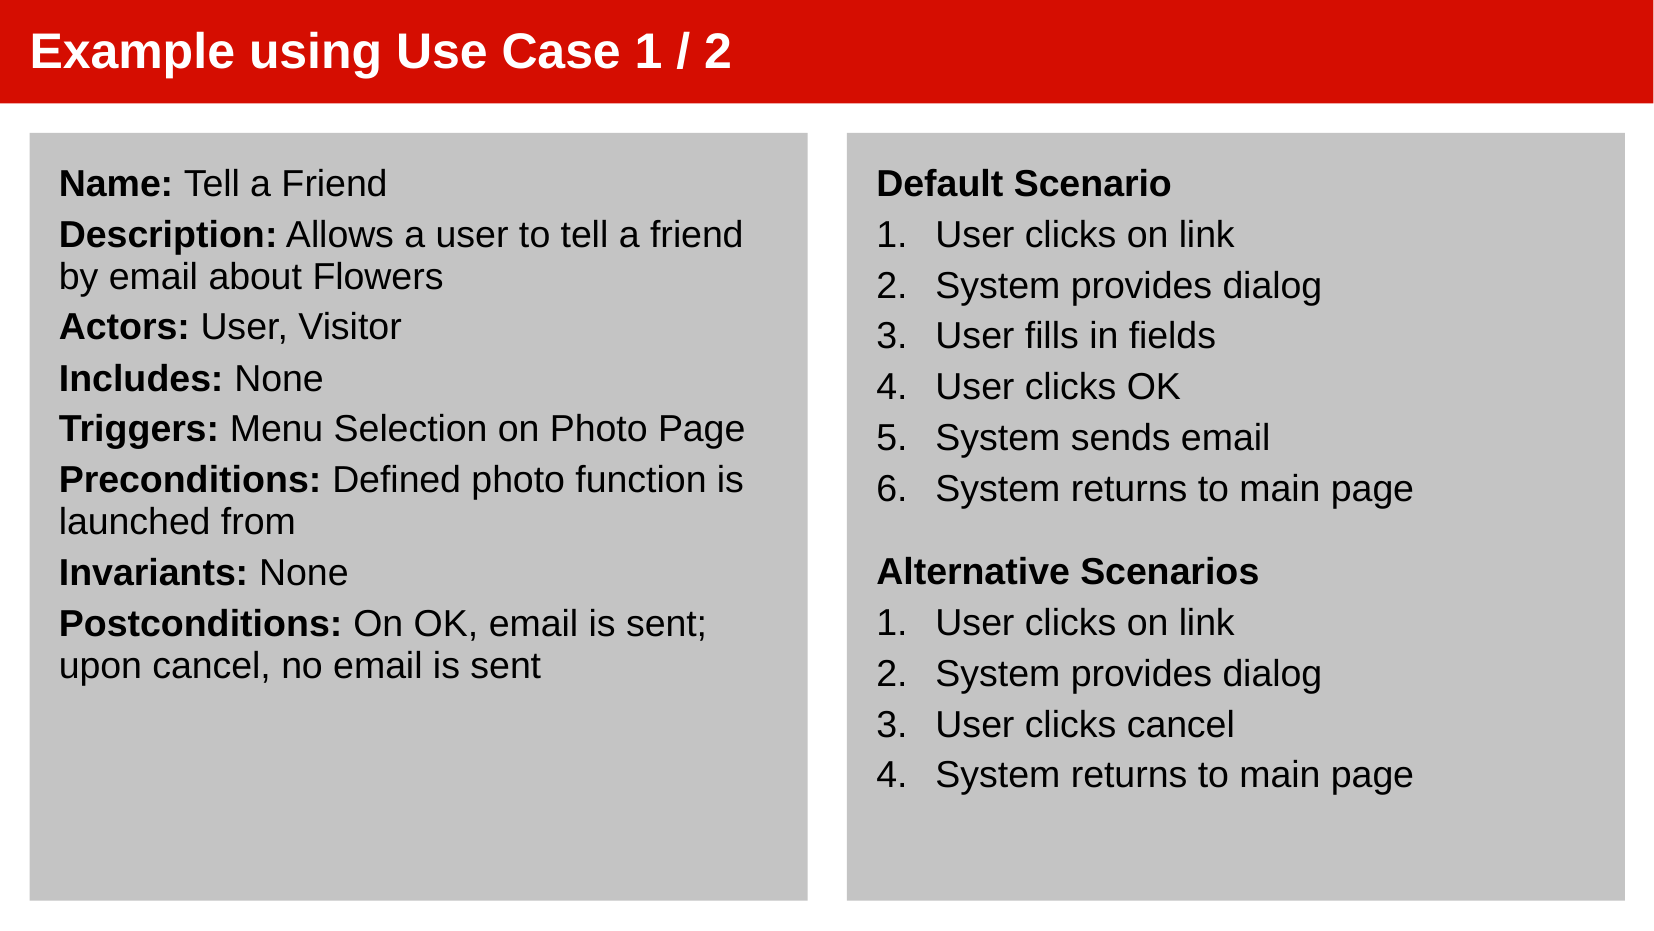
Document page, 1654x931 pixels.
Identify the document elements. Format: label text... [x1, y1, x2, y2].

title Example using Use Case 1 / 2 [0, 0, 1654, 104]
list Name: Tell a Friend Description: Allows a user to tell a friend by email about Flowers Actors: User, Visitor Includes: None Triggers: Menu Selection on Photo Page Preconditions: Defined photo function is launched from Invariants: None Postconditions: On OK, email is sent; upon cancel, no email is sent [29, 132, 808, 901]
list Default Scenario 1. User clicks on link 2. System provides dialog 3. User fills in fields 4. User clicks OK 5. System sends email 6. System returns to main page Alternative Scenarios 1. User clicks on link 2. System provides dialog 3. User clicks cancel 4. System returns to main page [846, 132, 1625, 901]
